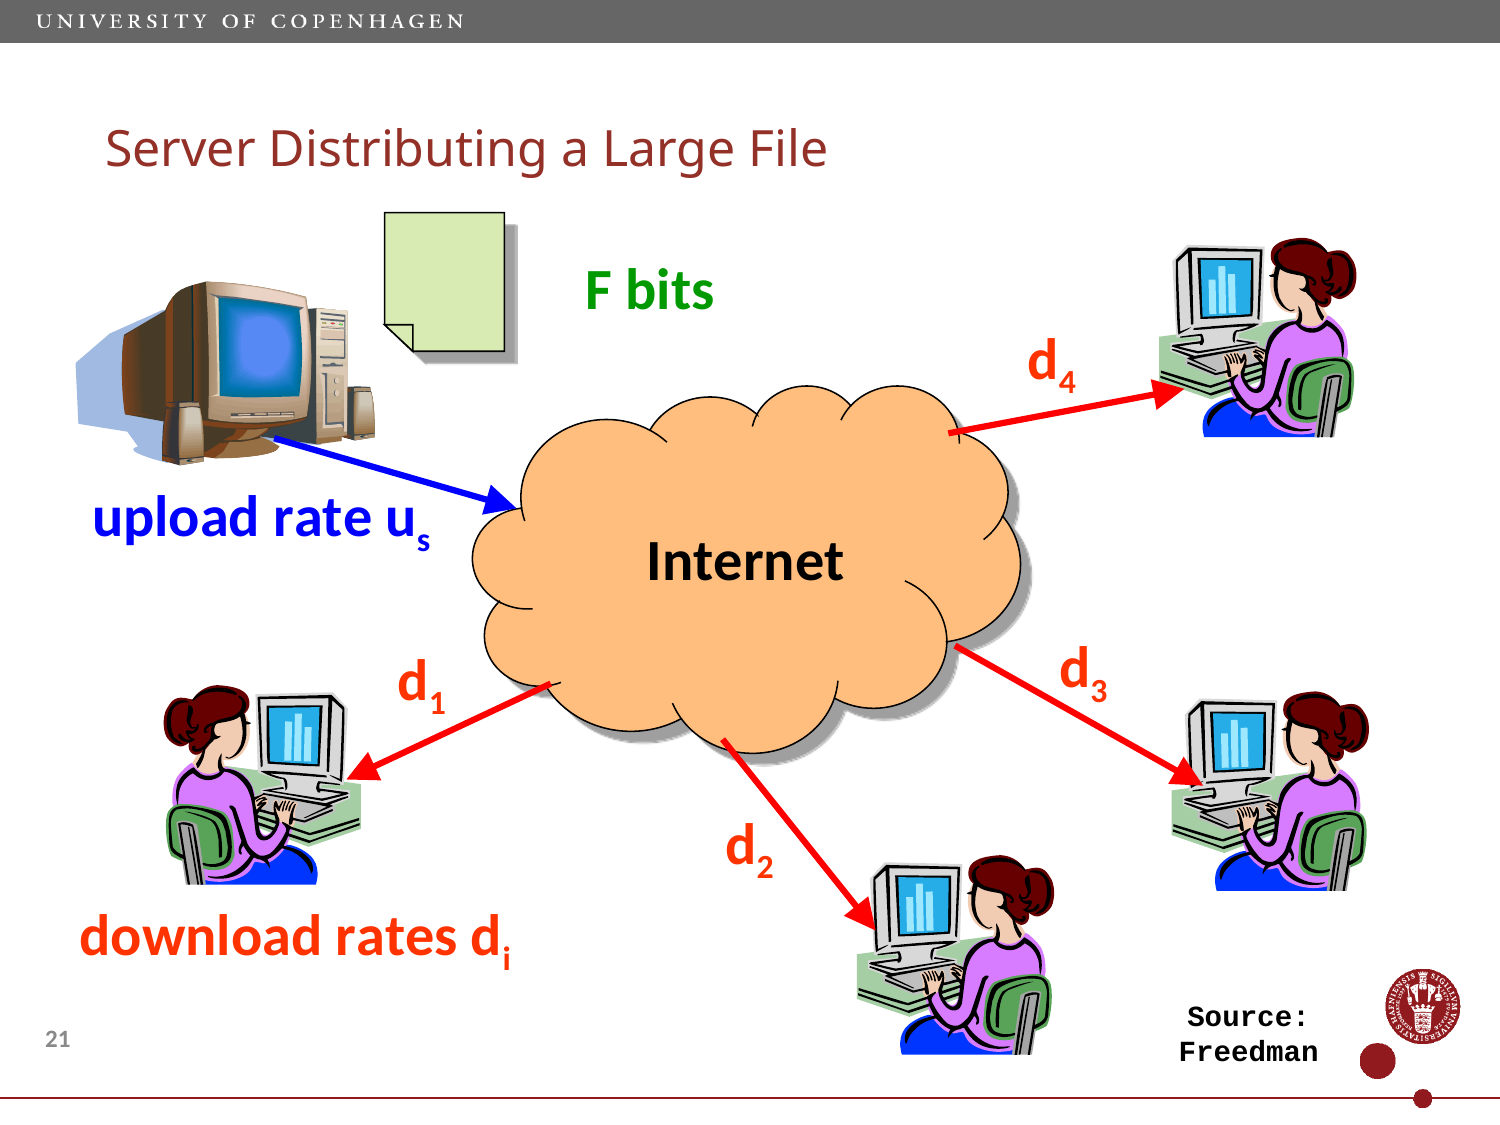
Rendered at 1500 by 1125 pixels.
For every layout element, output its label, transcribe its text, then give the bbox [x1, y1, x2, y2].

picture [1159, 237, 1357, 440]
text_box [384, 212, 505, 352]
text_box Source: Freedman [1094, 989, 1402, 1076]
title Server Distributing a Large File [90, 52, 1441, 240]
text_box d3 [1044, 621, 1123, 718]
text_box [472, 385, 1021, 754]
text_box d4 [1012, 313, 1091, 409]
text_box upload rate us [77, 470, 446, 566]
text_box Internet [632, 514, 860, 601]
text_box d2 [710, 798, 789, 894]
text_box <number> [30, 1007, 381, 1068]
text_box d1 [382, 634, 461, 730]
picture [75, 281, 375, 466]
picture [1171, 691, 1370, 893]
picture [0, 854, 1500, 1122]
text_box download rates di [64, 889, 526, 985]
picture [163, 684, 361, 887]
text_box F bits [570, 243, 730, 330]
